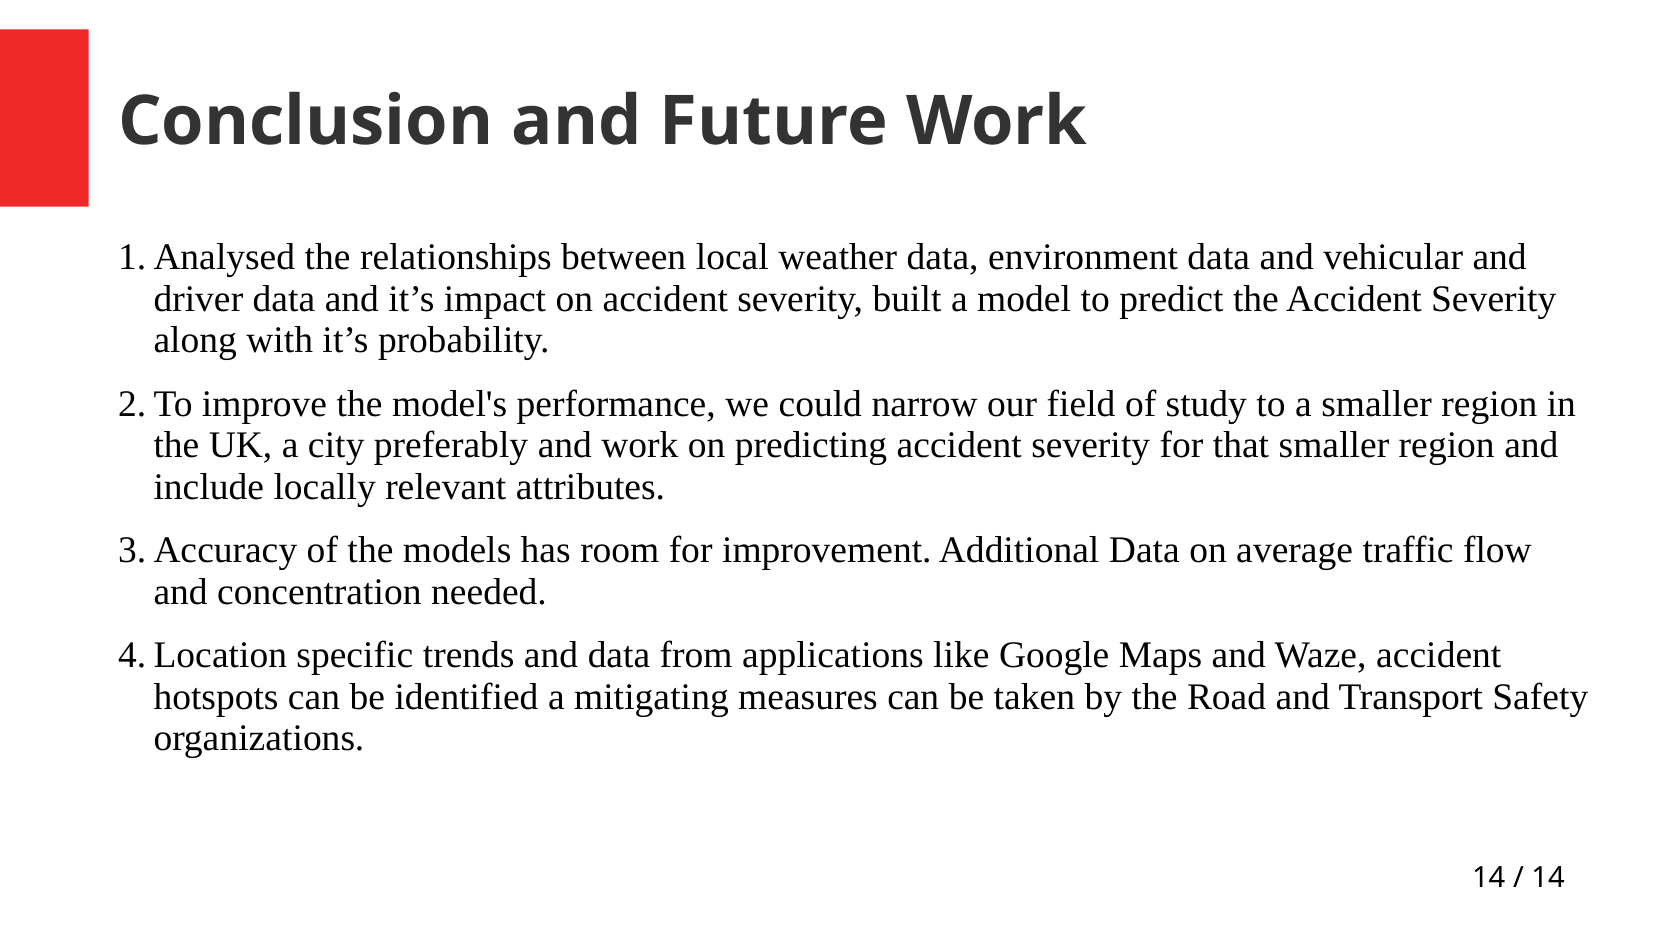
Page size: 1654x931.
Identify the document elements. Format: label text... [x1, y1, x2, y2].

title Conclusion and Future Work [118, 29, 1595, 207]
list Analysed the relationships between local weather data, environment data and vehicular and driver data and it’s impact on accident severity, built a model to predict the Accident Severity along with it’s probability. To improve the model's performance, we could narrow our field of study to a smaller region in the UK, a city preferably and work on predicting accident severity for that smaller region and include locally relevant attributes. Accuracy of the models has room for improvement. Additional Data on average traffic flow and concentration needed. Location specific trends and data from applications like Google Maps and Waze, accident hotspots can be identified a mitigating measures can be taken by the Road and Transport Safety organizations. [118, 236, 1595, 798]
